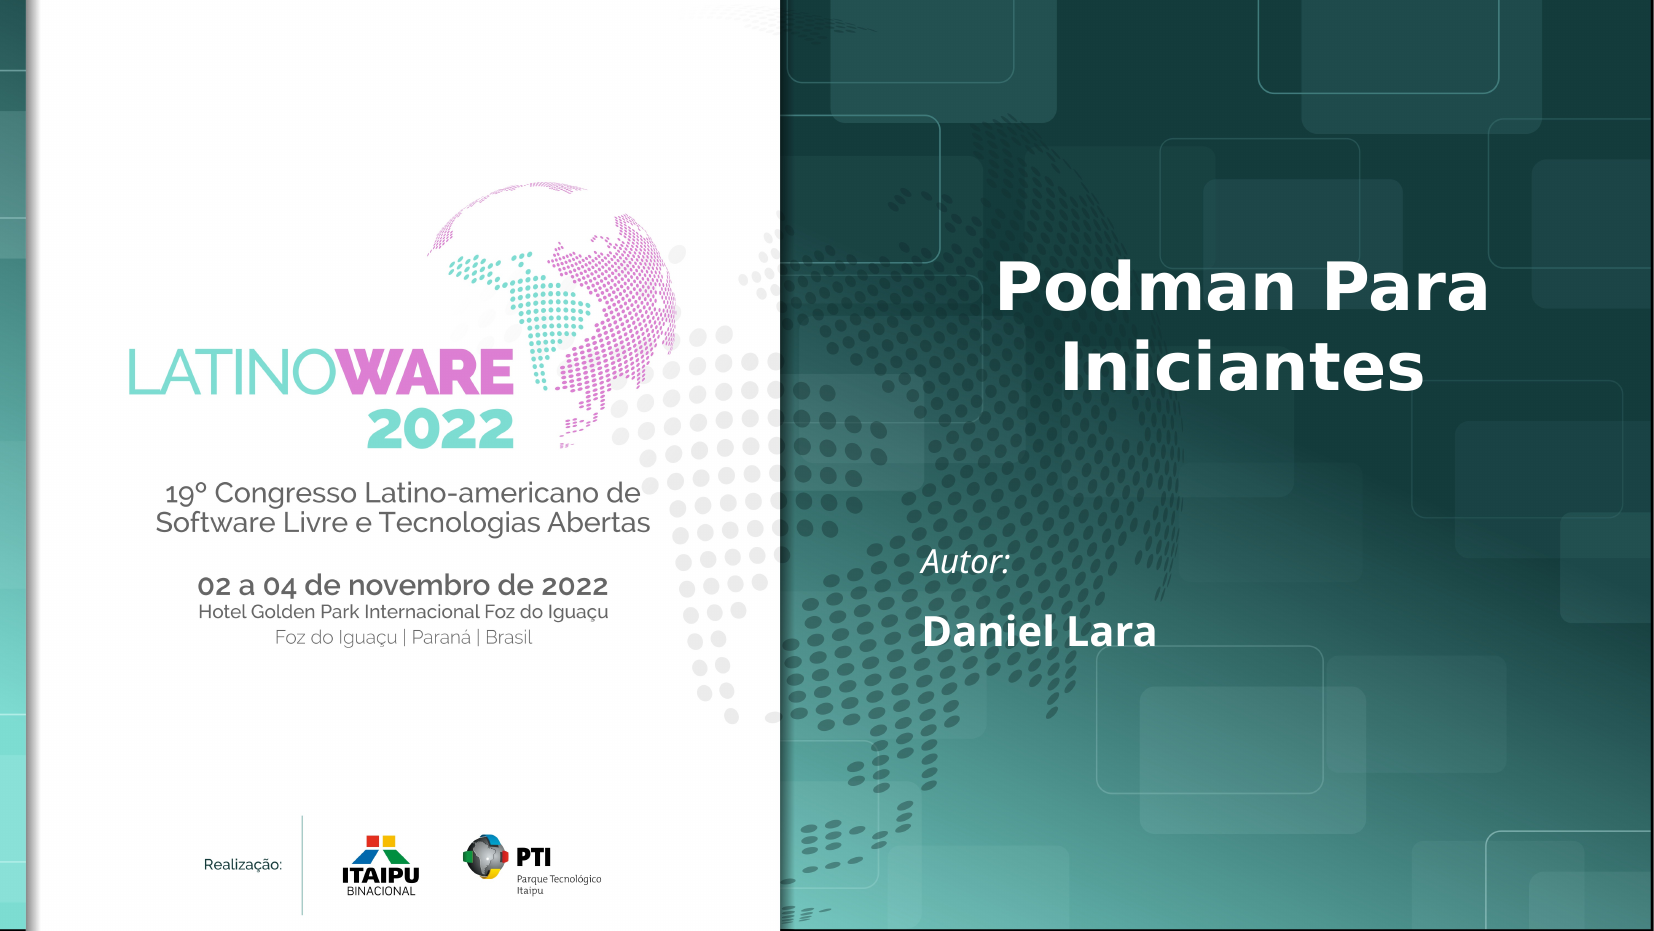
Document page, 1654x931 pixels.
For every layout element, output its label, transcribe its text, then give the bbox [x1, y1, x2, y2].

text_box Autor: [906, 532, 1589, 597]
text_box Podman Para Iniciantes [885, 236, 1601, 520]
text_box Daniel Lara [906, 597, 1589, 715]
picture [0, 0, 1654, 931]
